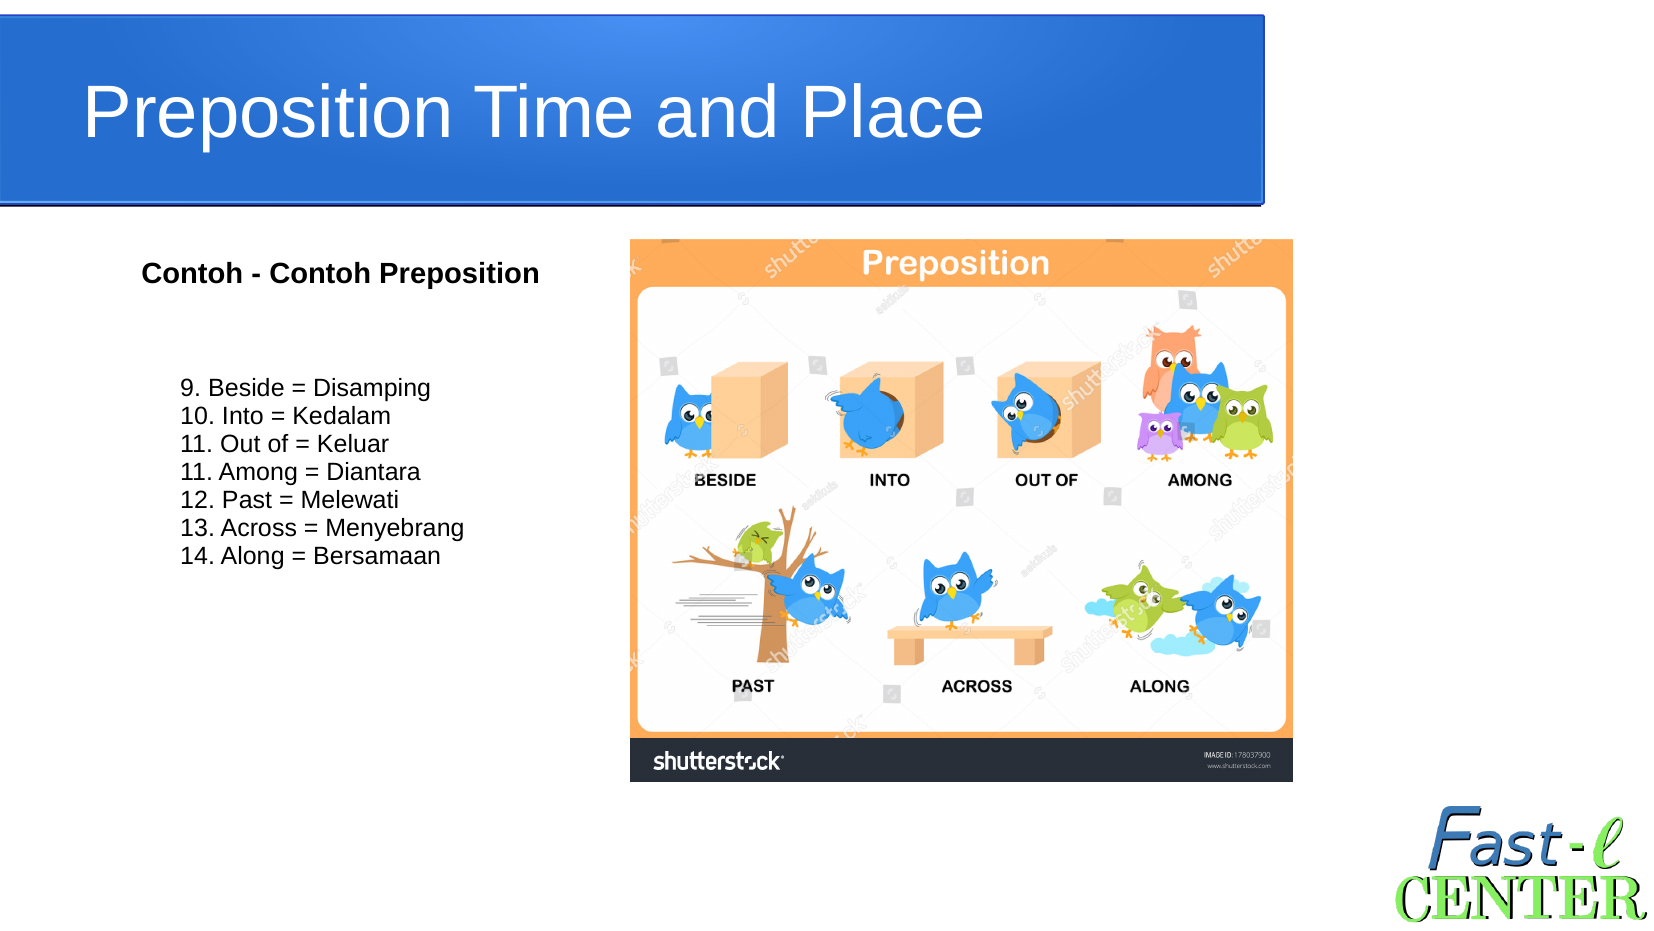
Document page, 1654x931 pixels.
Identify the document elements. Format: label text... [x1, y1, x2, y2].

picture [1395, 806, 1648, 925]
title Preposition Time and Place [82, 35, 1235, 189]
text_box Contoh - Contoh Preposition [126, 249, 556, 331]
picture [630, 239, 1293, 782]
text_box 9. Beside = Disamping 10. Into = Kedalam 11. Out of = Keluar 11. Among = Diantara 12. Past = Melewati 13. Across = Menyebrang 14. Along = Bersamaan [165, 366, 481, 578]
